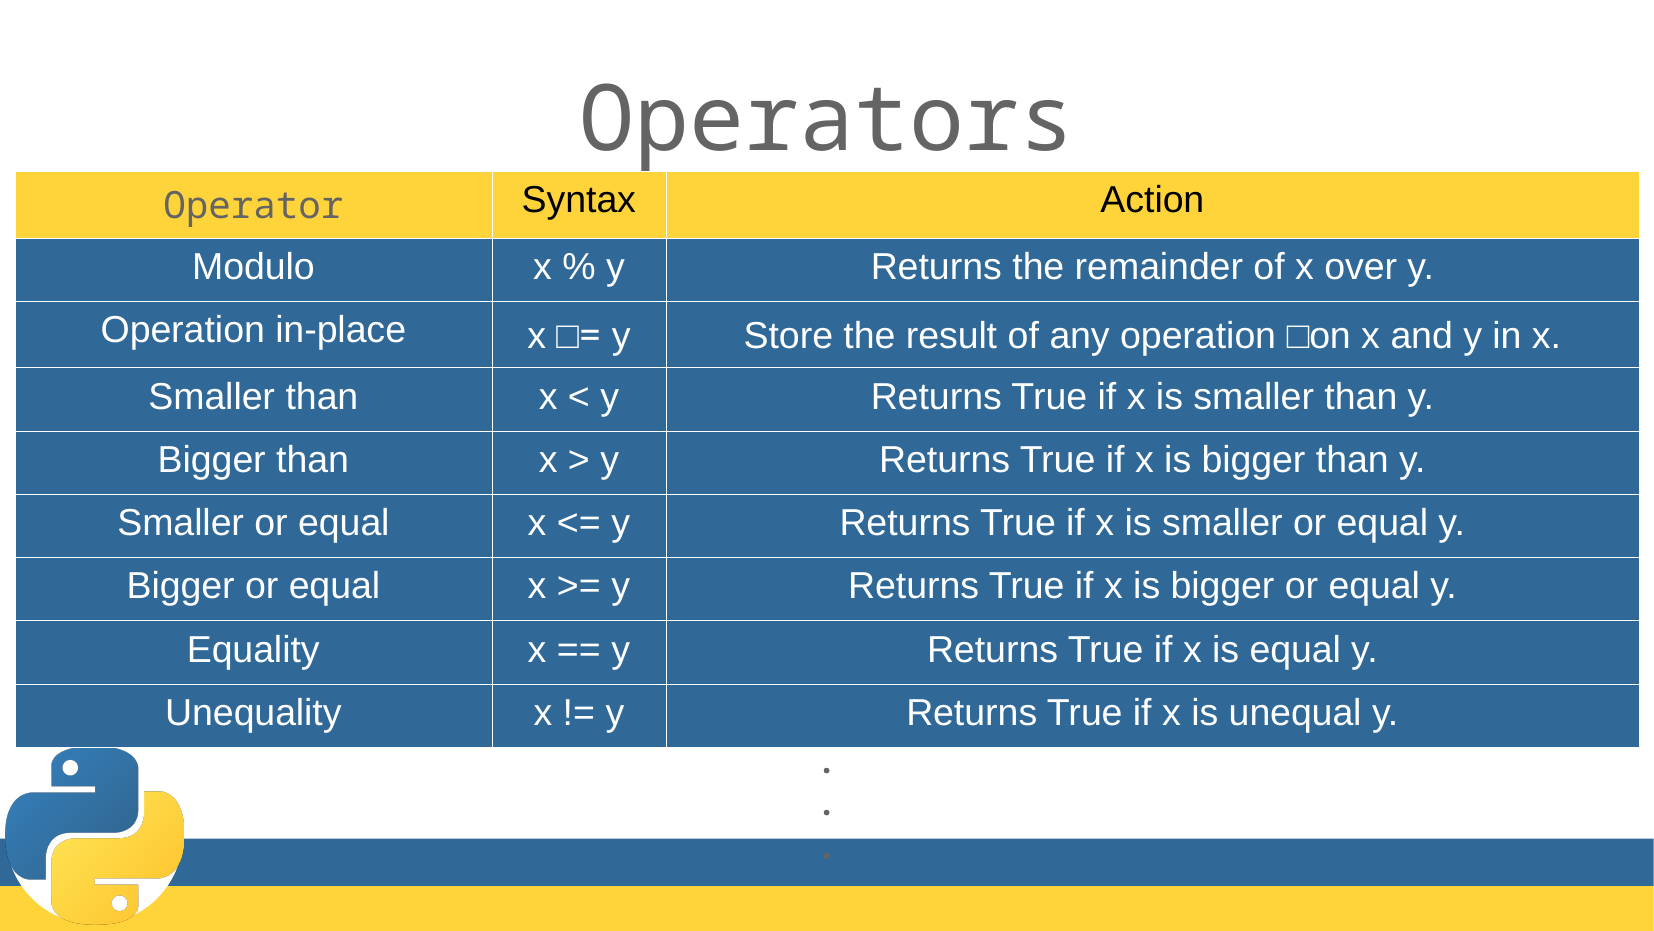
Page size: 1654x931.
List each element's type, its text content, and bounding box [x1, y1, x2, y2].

table_cell Smaller than [16, 368, 492, 431]
table_cell Smaller or equal [16, 495, 492, 557]
table_cell x < y [493, 368, 666, 431]
table_cell Returns the remainder of x over y. [667, 239, 1639, 301]
table_cell x □= y [493, 302, 666, 367]
table_cell Returns True if x is smaller than y. [667, 368, 1639, 431]
picture [5, 747, 184, 925]
table_cell Returns True if x is unequal y. [667, 685, 1639, 747]
table_cell Store the result of any operation □on x and y in x. [667, 302, 1639, 367]
table_cell Equality [16, 621, 492, 684]
table_cell x <= y [493, 495, 666, 557]
table_cell x != y [493, 685, 666, 747]
table_cell Bigger than [16, 432, 492, 494]
table_cell Returns True if x is bigger or equal y. [667, 558, 1639, 620]
table_cell x >= y [493, 558, 666, 620]
text_box . . . [802, 732, 851, 841]
table_cell Returns True if x is smaller or equal y. [667, 495, 1639, 557]
table_header Operator [16, 172, 492, 238]
table_header Action [667, 172, 1639, 238]
table_cell Unequality [16, 685, 492, 747]
table_cell x == y [493, 621, 666, 684]
table_header Syntax [493, 172, 666, 238]
table_cell Returns True if x is equal y. [667, 621, 1639, 684]
title Operators [82, 37, 1571, 171]
table_cell Modulo [16, 239, 492, 301]
table_cell x % y [493, 239, 666, 301]
table_cell Operation in-place [16, 302, 492, 367]
table_cell Bigger or equal [16, 558, 492, 620]
table_cell x > y [493, 432, 666, 494]
table_cell Returns True if x is bigger than y. [667, 432, 1639, 494]
